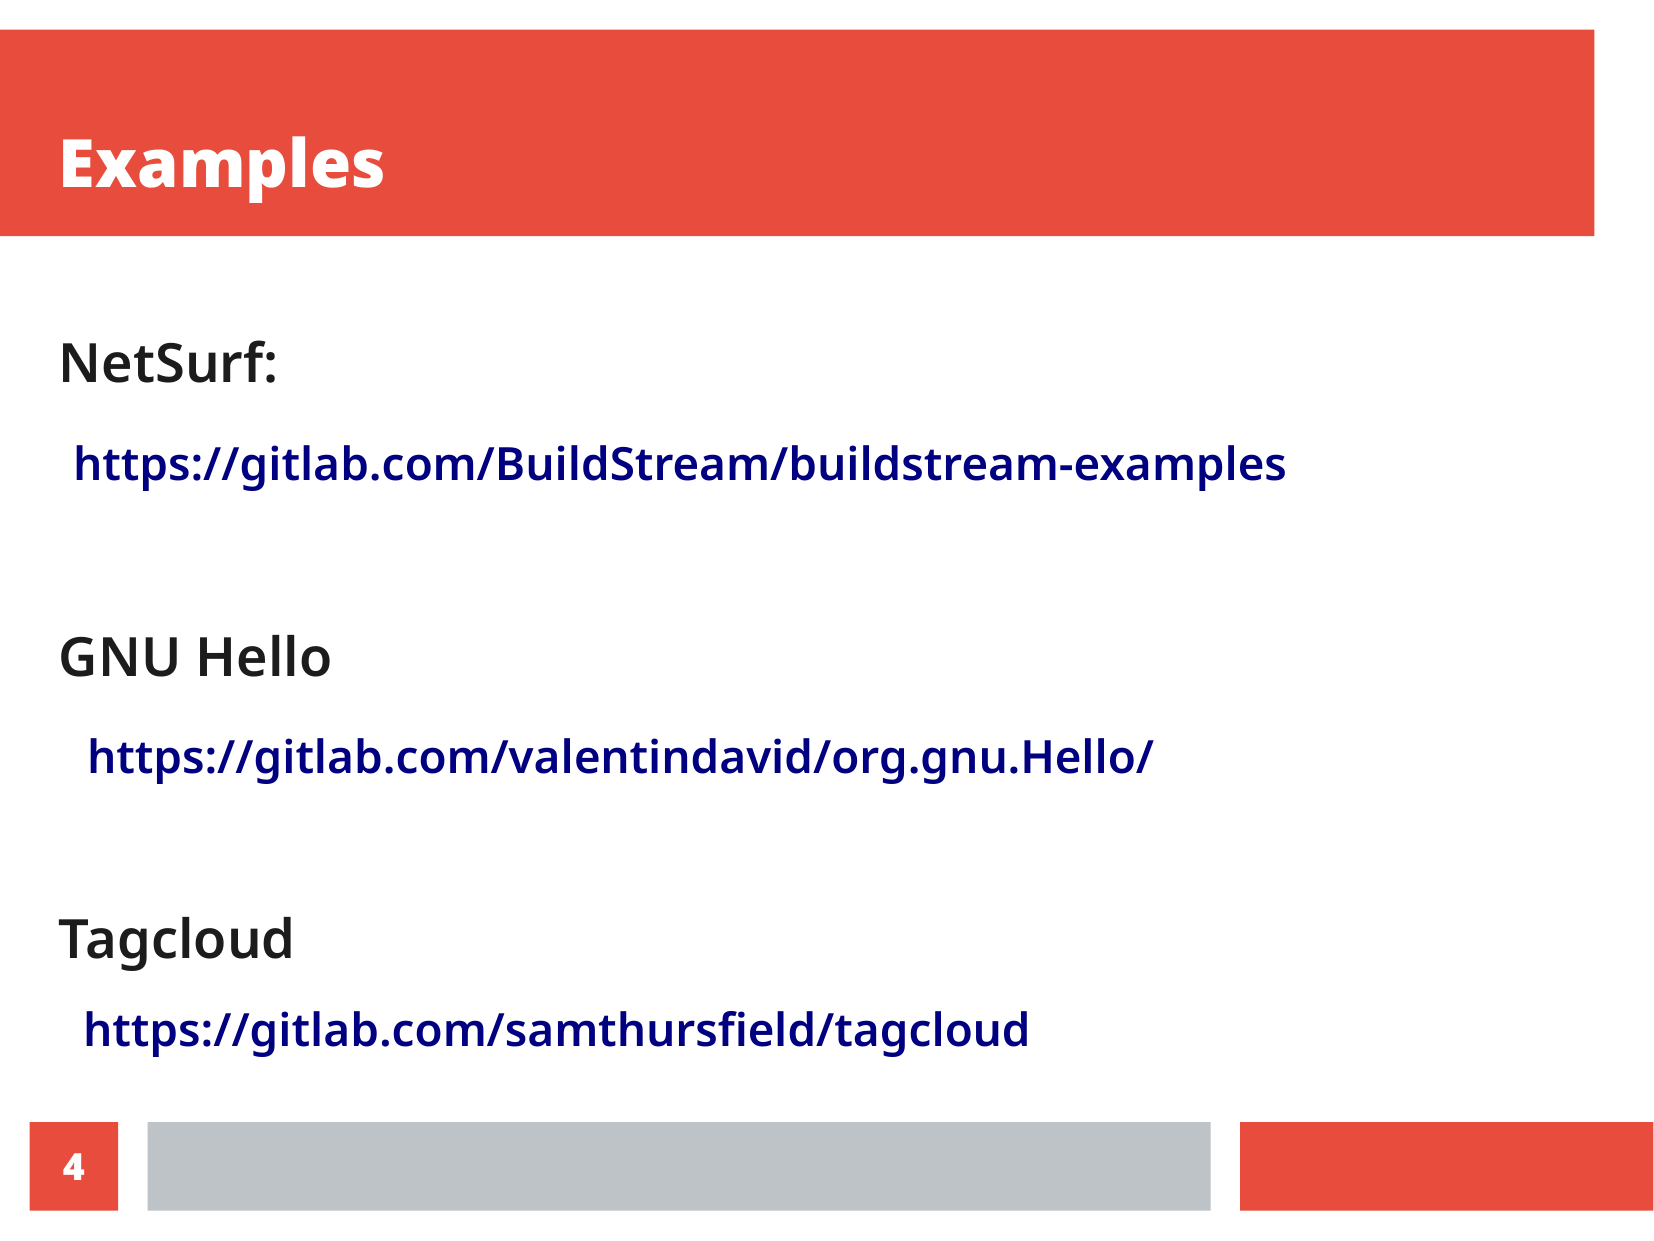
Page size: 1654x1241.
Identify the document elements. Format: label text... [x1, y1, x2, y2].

list NetSurf: https://gitlab.com/BuildStream/buildstream-examples GNU Hello https://gitlab.com/valentindavid/org.gnu.Hello/ Tagcloud https://gitlab.com/samthursfield/tagcloud [59, 324, 1565, 1093]
title Examples [59, 59, 1595, 207]
